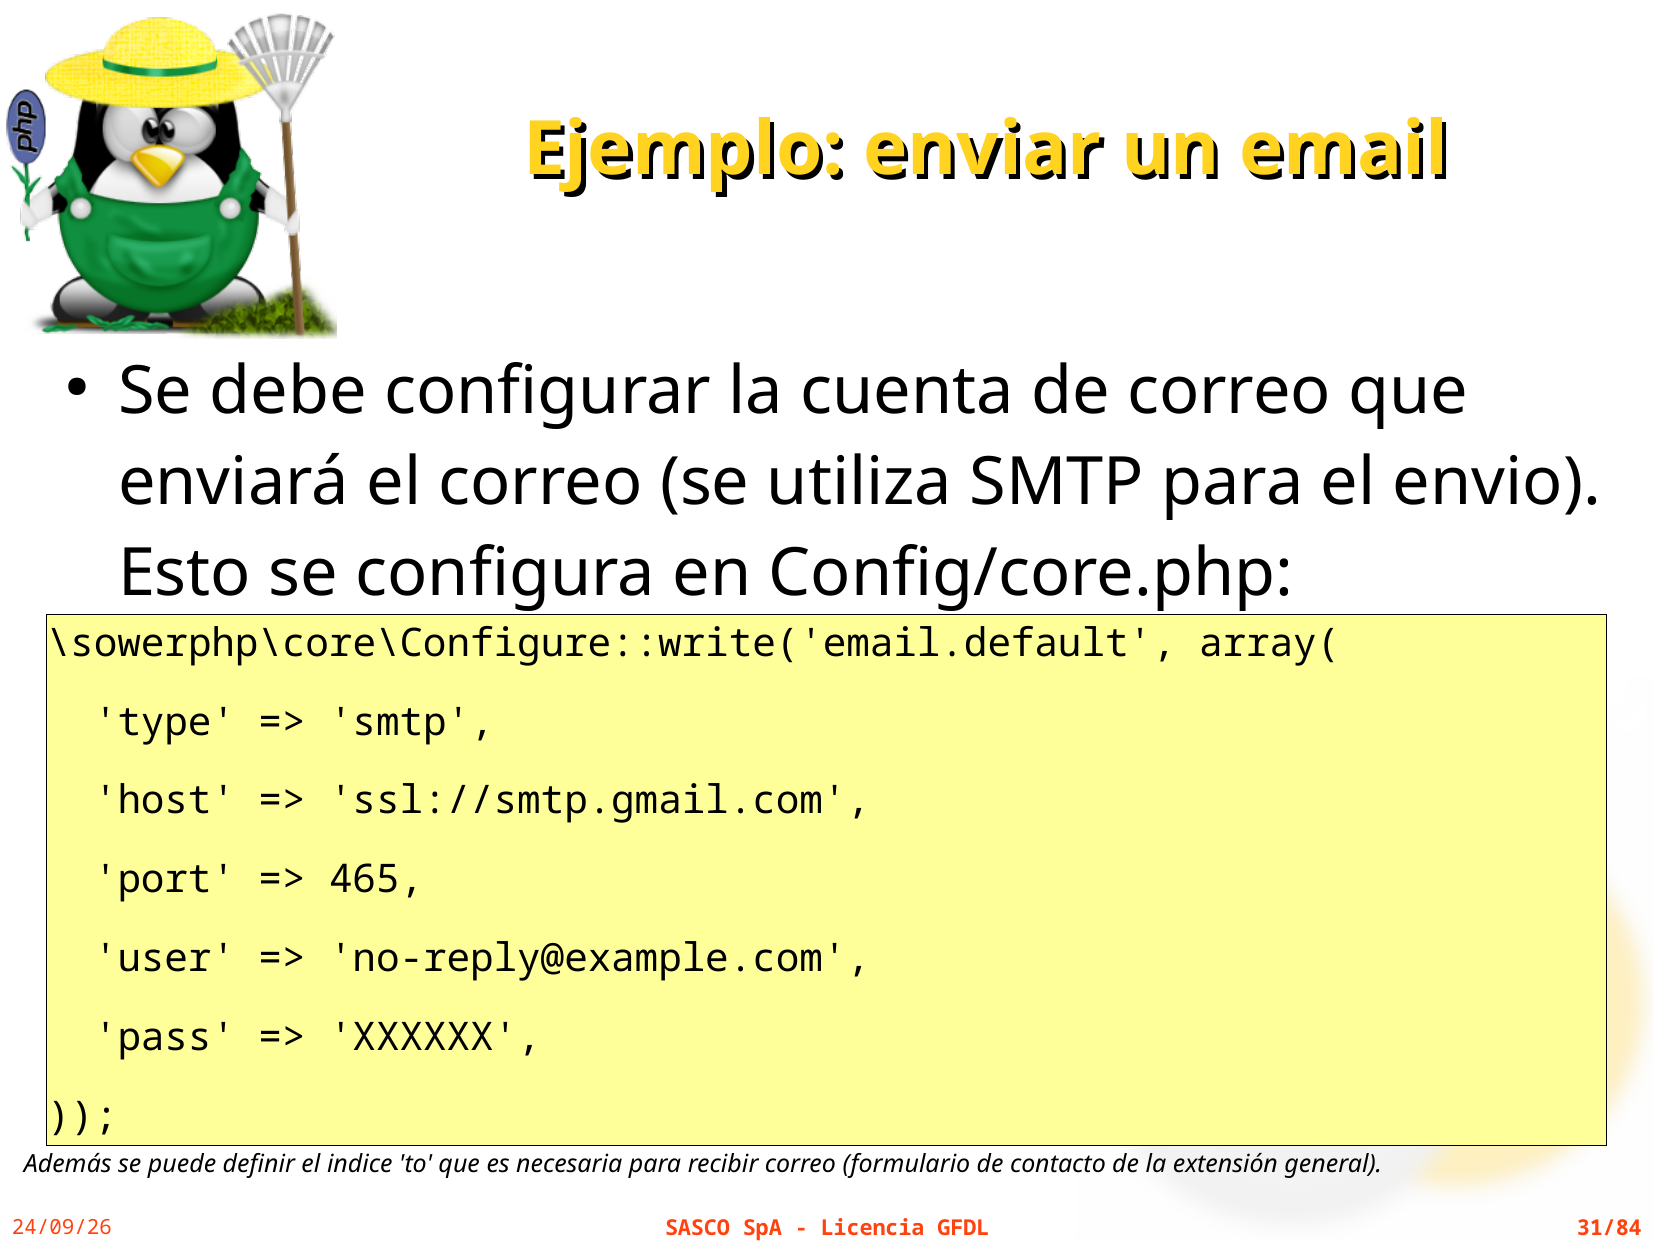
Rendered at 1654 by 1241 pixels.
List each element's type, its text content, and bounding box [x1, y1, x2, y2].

text_box Además se puede definir el indice 'to' que es necesaria para recibir correo (formulario de contacto de la extensión general). [9, 1138, 1380, 1184]
title Ejemplo: enviar un email [366, 35, 1607, 257]
list \sowerphp\core\Configure::write('email.default', array( 'type' => 'smtp', 'host' => 'ssl://smtp.gmail.com', 'port' => 465, 'user' => 'no-reply@example.com', 'pass' => 'XXXXXX', )); [46, 614, 1607, 1146]
list Se debe configurar la cuenta de correo que enviará el correo (se utiliza SMTP para el envio). Esto se configura en Config/core.php: [47, 342, 1607, 614]
picture [1074, 657, 1654, 1241]
picture [4, 5, 337, 339]
